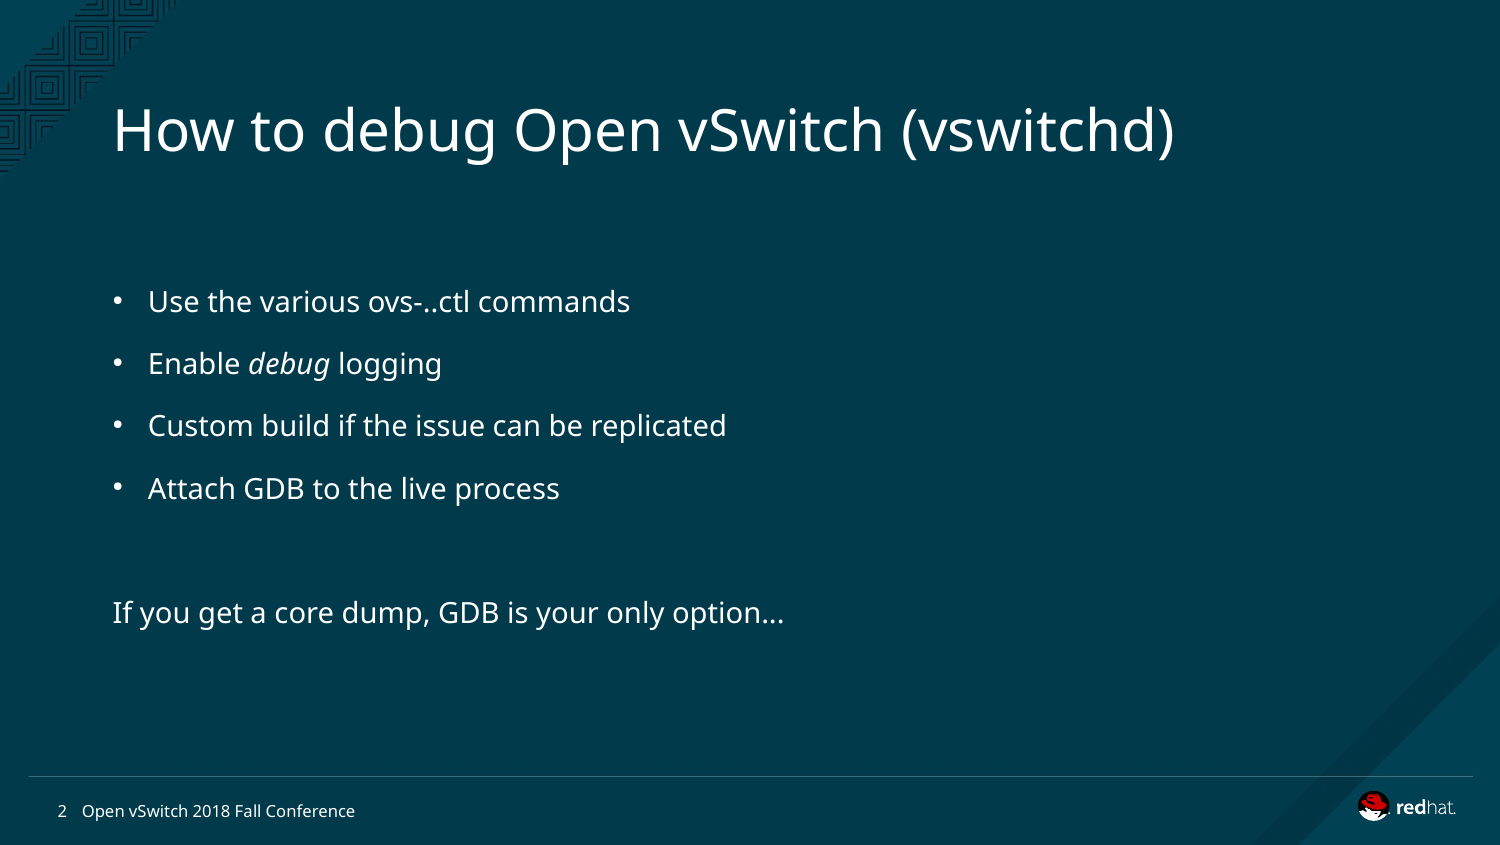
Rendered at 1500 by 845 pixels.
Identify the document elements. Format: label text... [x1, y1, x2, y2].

title How to debug Open vSwitch (vswitchd) [112, 0, 1388, 169]
text_box Use the various ovs-..ctl commands Enable debug logging Custom build if the issue can be replicated Attach GDB to the live process If you get a core dump, GDB is your only option... [112, 281, 1388, 725]
picture [99, 38, 103, 49]
